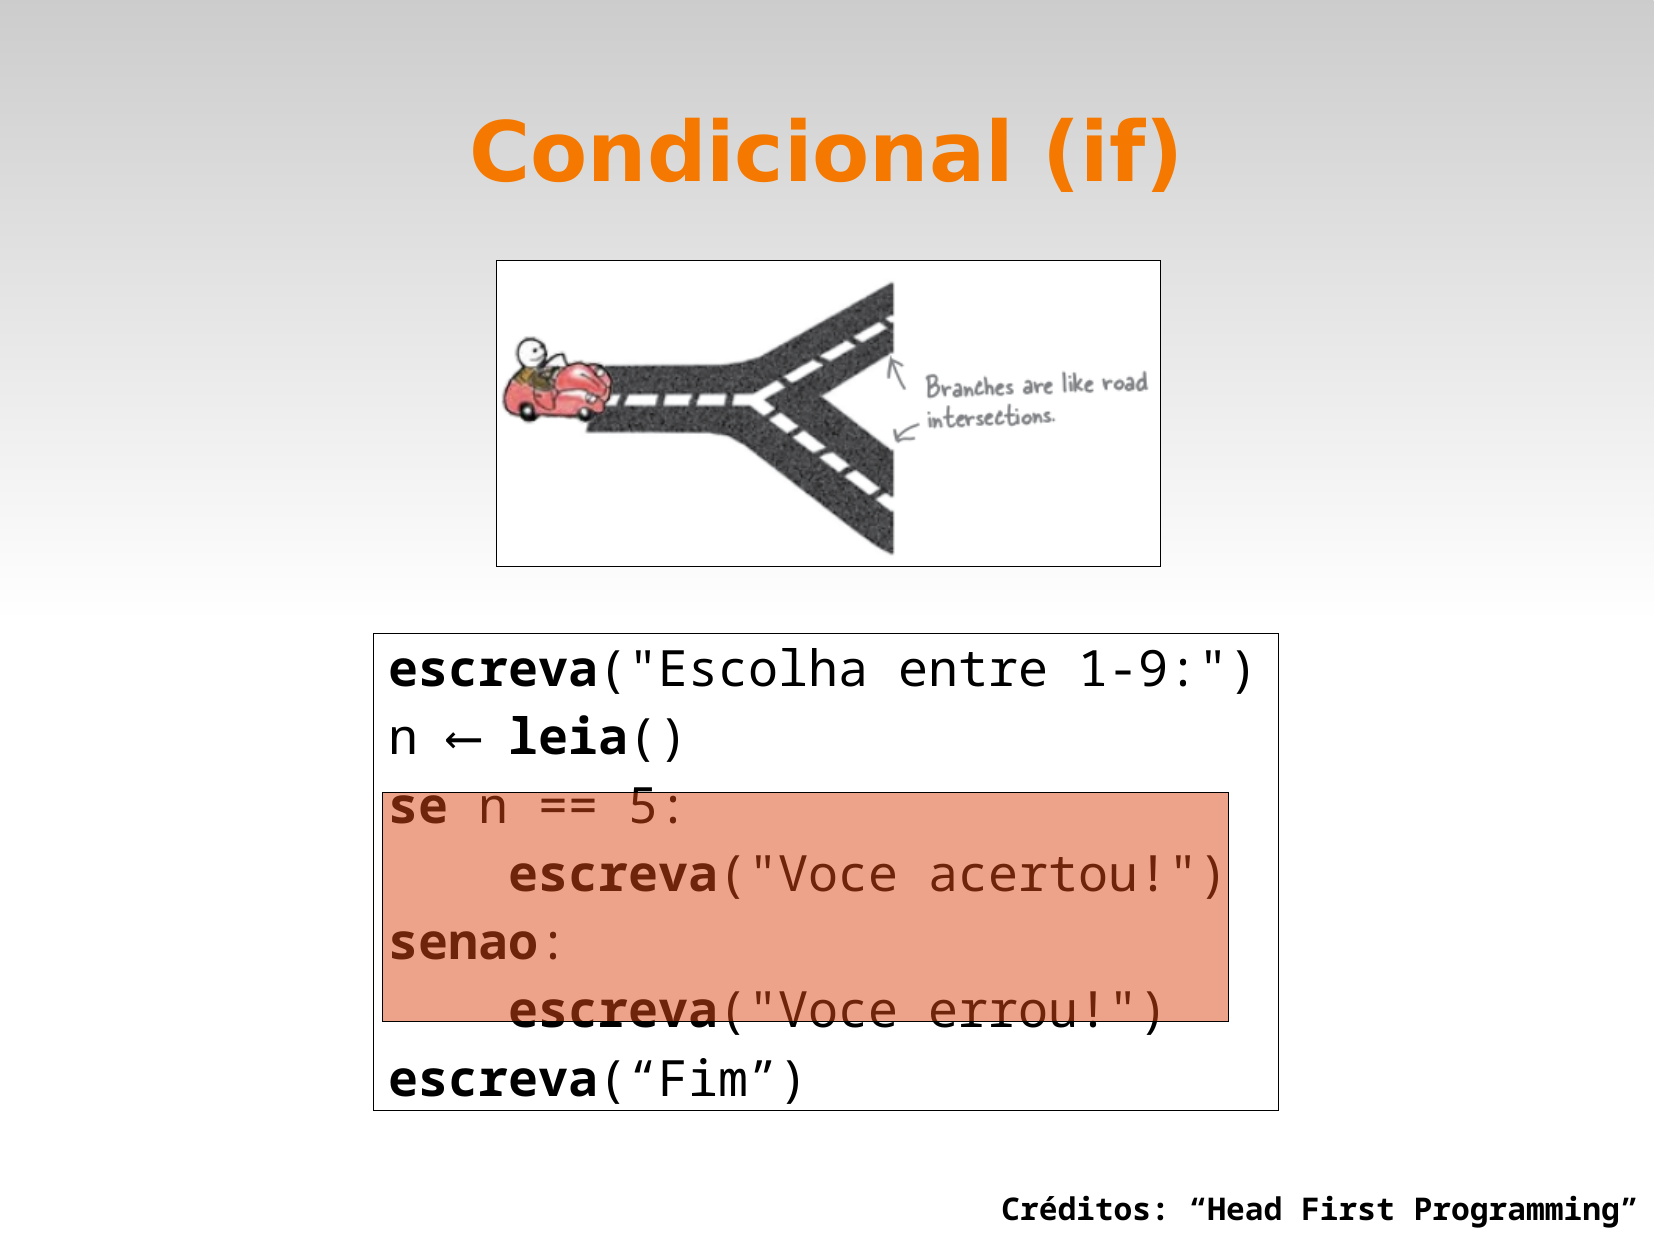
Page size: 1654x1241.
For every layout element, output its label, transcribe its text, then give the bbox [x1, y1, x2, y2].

title Condicional (if) [82, 49, 1571, 257]
text_box Créditos: “Head First Programming” [986, 1179, 1654, 1241]
picture [496, 260, 1161, 567]
text_box escreva("Escolha entre 1-9:") n ⟵ leia() se n == 5: escreva("Voce acertou!") senao: escreva("Voce errou!") escreva(“Fim”) [373, 663, 1279, 1081]
text_box [382, 792, 1229, 1022]
